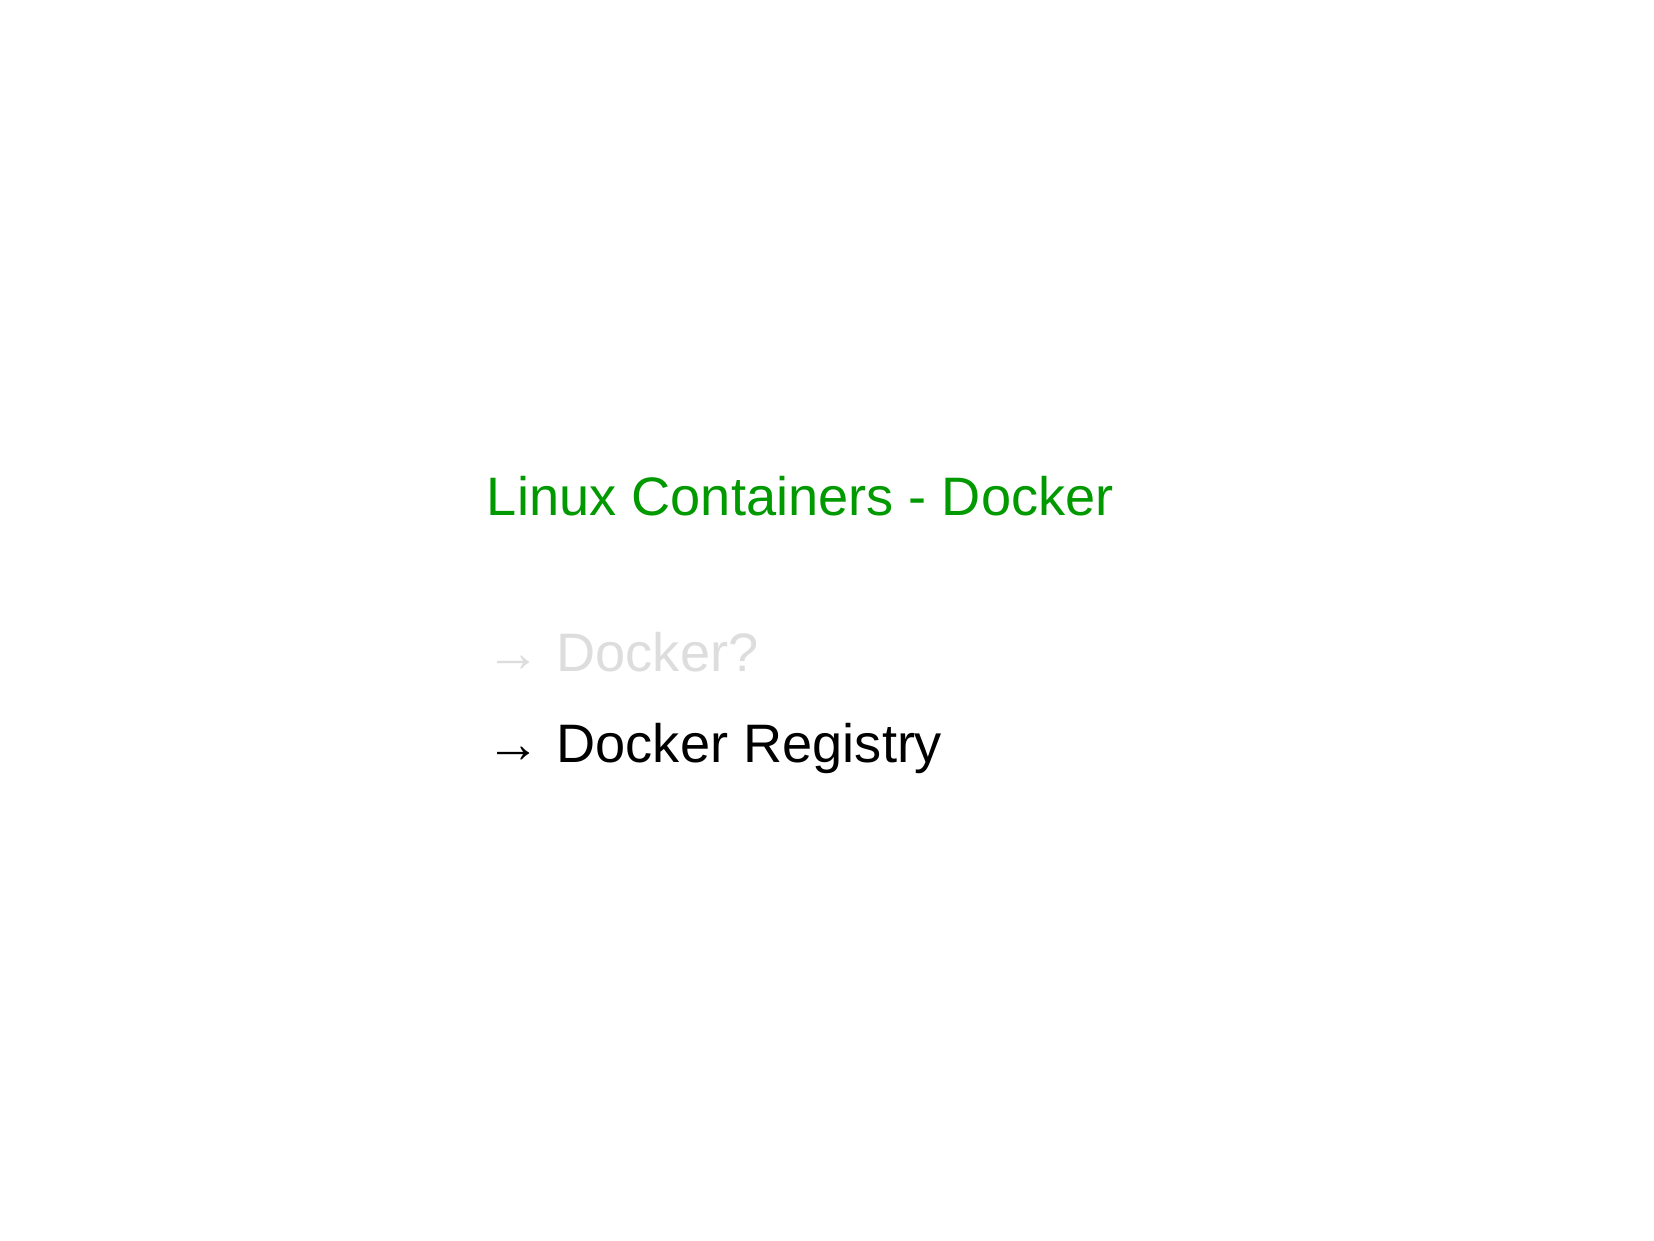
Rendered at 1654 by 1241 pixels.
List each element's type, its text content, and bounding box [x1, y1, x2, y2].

text_box Linux Containers - Docker → Docker? → Docker Registry [472, 459, 1182, 782]
